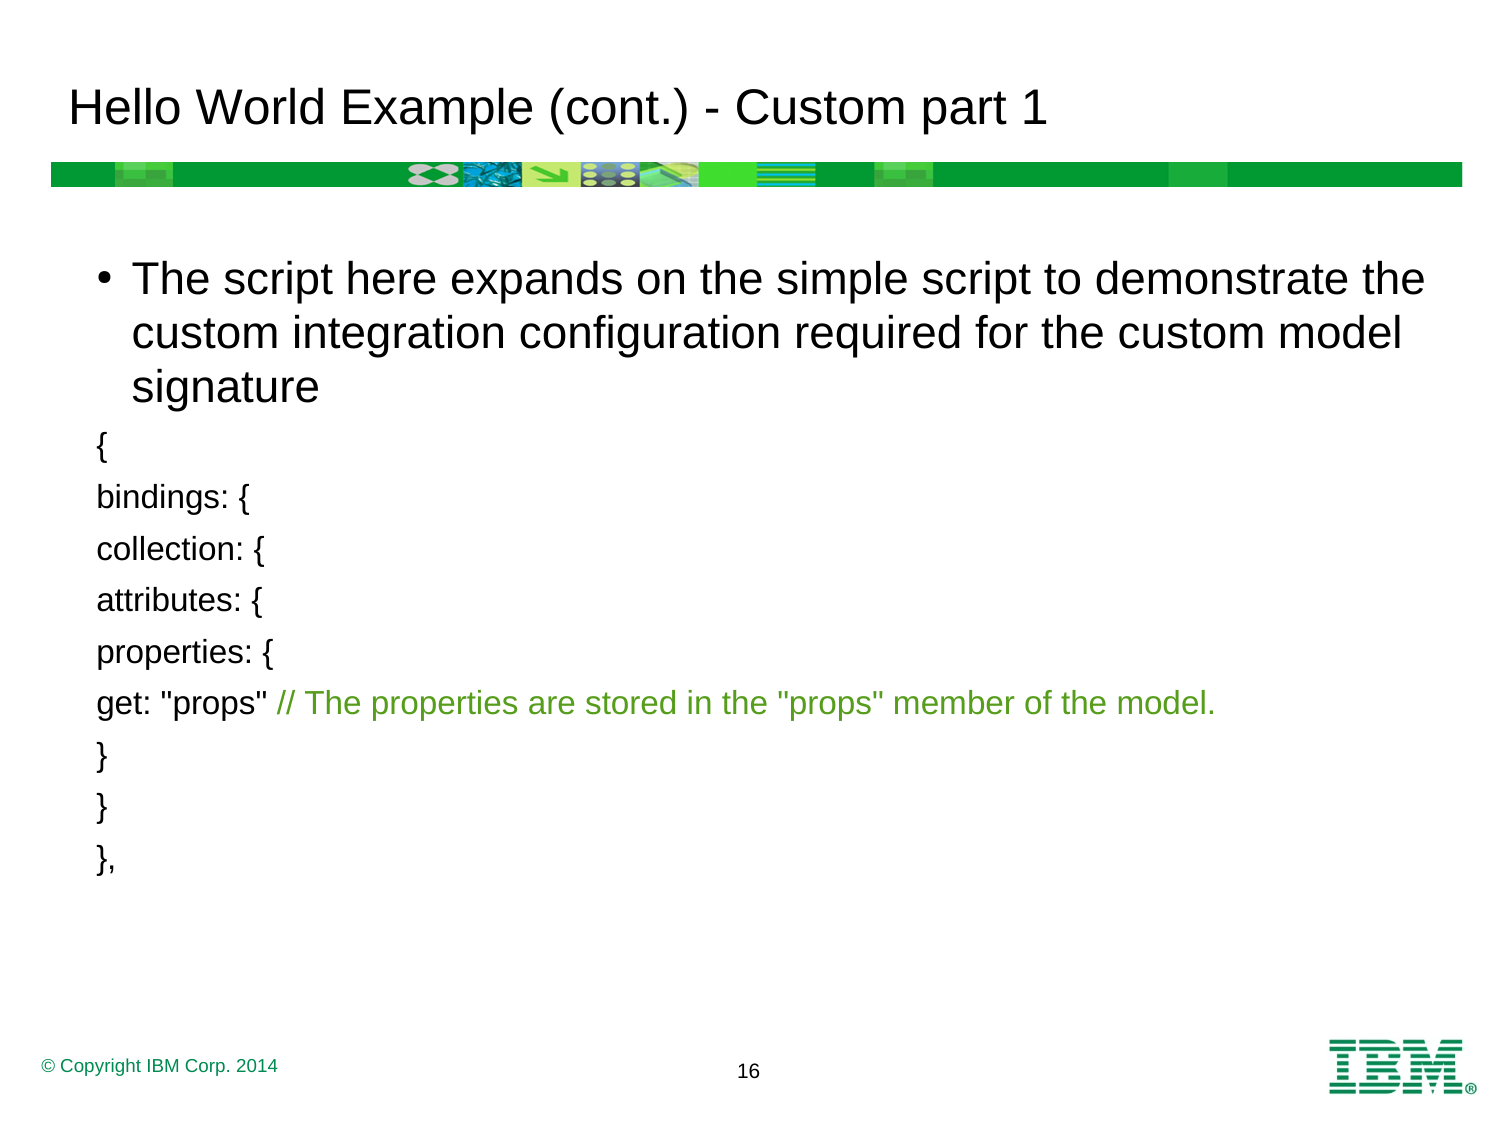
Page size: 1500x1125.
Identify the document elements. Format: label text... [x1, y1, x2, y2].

title Hello World Example (cont.) - Custom part 1 [53, 69, 1239, 144]
list The script here expands on the simple script to demonstrate the custom integration configuration required for the custom model signature { bindings: { collection: { attributes: { properties: { get: "props" // The properties are stored in the "props" member of the model. } } }, [24, 243, 1463, 1038]
picture [1327, 1037, 1479, 1096]
picture [50, 161, 1463, 189]
